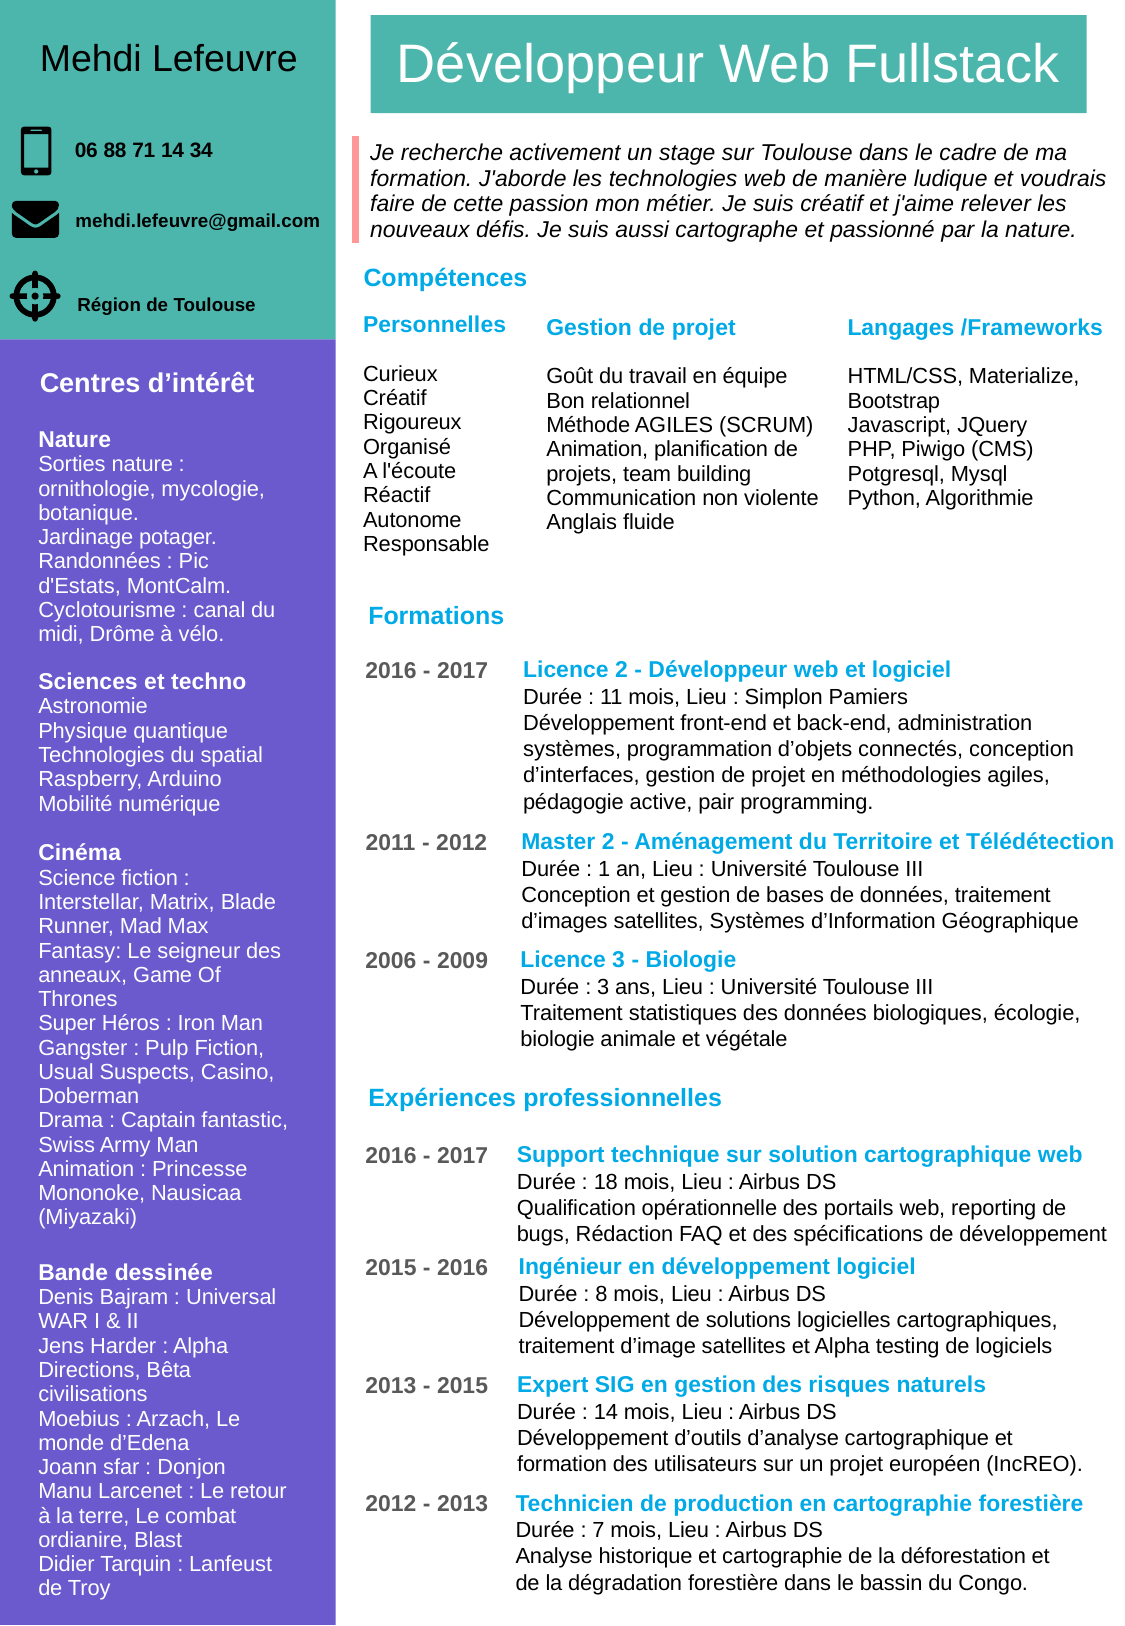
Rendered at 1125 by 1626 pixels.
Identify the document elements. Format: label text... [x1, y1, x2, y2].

text_box 2011 - 2012 [350, 819, 503, 863]
picture [11, 200, 60, 238]
text_box [370, 15, 1087, 114]
text_box 2012 - 2013 [350, 1481, 500, 1524]
text_box Licence 3 - Biologie Durée : 3 ans, Lieu : Université Toulouse III Traitement statistiques des données biologiques, écologie, biologie animale et végétale [505, 937, 1096, 1059]
text_box Mehdi Lefeuvre [25, 26, 313, 87]
text_box Master 2 - Aménagement du Territoire et Télédétection Durée : 1 an, Lieu : Université Toulouse III Conception et gestion de bases de données, traitement d’images satellites, Systèmes d’Information Géographique [506, 819, 1125, 941]
text_box mehdi.lefeuvre@gmail.com [60, 200, 335, 239]
text_box Licence 2 - Développeur web et logiciel Durée : 11 mois, Lieu : Simplon Pamiers Développement front-end et back-end, administration systèmes, programmation d’objets connectés, conception d’interfaces, gestion de projet en méthodologies agiles, pédagogie active, pair programming. [508, 647, 1090, 821]
text_box Technicien de production en cartographie forestière Durée : 7 mois, Lieu : Airbus DS Analyse historique et cartographie de la déforestation et de la dégradation forestière dans le bassin du Congo. [500, 1480, 1100, 1602]
text_box Bande dessinée Denis Bajram : Universal WAR I & II Jens Harder : Alpha Directions, Bêta civilisations Moebius : Arzach, Le monde d’Edena Joann sfar : Donjon Manu Larcenet : Le retour à la terre, Le combat ordianire, Blast Didier Tarquin : Lanfeust de Troy [23, 1252, 308, 1625]
picture [11, 126, 61, 176]
text_box Compétences [348, 253, 543, 299]
text_box Langages /Frameworks HTML/CSS, Materialize, Bootstrap Javascript, JQuery PHP, Piwigo (CMS) Potgresql, Mysql Python, Algorithmie [832, 307, 1120, 568]
text_box Cinéma Science fiction : Interstellar, Matrix, Blade Runner, Mad Max Fantasy: Le seigneur des anneaux, Game Of Thrones Super Héros : Iron Man Gangster : Pulp Fiction, Usual Suspects, Casino, Doberman Drama : Captain fantastic, Swiss Army Man Animation : Princesse Mononoke, Nausicaa (Miyazaki) [23, 832, 308, 1252]
text_box Formations [353, 592, 520, 638]
picture [9, 270, 61, 322]
text_box 2006 - 2009 [350, 938, 503, 981]
text_box 2016 - 2017 [350, 648, 503, 691]
text_box Personnelles Curieux Créatif Rigoureux Organisé A l'écoute Réactif Autonome Responsable [348, 304, 538, 564]
text_box 2016 - 2017 [350, 1132, 502, 1176]
text_box Support technique sur solution cartographique web Durée : 18 mois, Lieu : Airbus DS Qualification opérationnelle des portails web, reporting de bugs, Rédaction FAQ et des spécifications de développement [502, 1132, 1123, 1254]
text_box Je recherche activement un stage sur Toulouse dans le cadre de ma formation. J'aborde les technologies web de manière ludique et voudrais faire de cette passion mon métier. Je suis créatif et j'aime relever les nouveaux défis. Je suis aussi cartographe et passionné par la nature. [355, 132, 1122, 250]
text_box 2013 - 2015 [350, 1363, 502, 1406]
text_box 06 88 71 14 34 [61, 129, 228, 170]
text_box Nature Sorties nature : ornithologie, mycologie, botanique. Jardinage potager. Randonnées : Pic d'Estats, MontCalm. Cyclotourisme : canal du midi, Drôme à vélo. [23, 419, 308, 661]
text_box Expert SIG en gestion des risques naturels Durée : 14 mois, Lieu : Airbus DS Développement d’outils d’analyse cartographique et formation des utilisateurs sur un projet européen (IncREO). [502, 1362, 1099, 1484]
text_box Centres d’intérêt [25, 357, 270, 406]
text_box 2015 - 2016 [350, 1245, 503, 1288]
text_box Région de Toulouse [62, 273, 271, 323]
text_box Sciences et techno Astronomie Physique quantique Technologies du spatial Raspberry, Arduino Mobilité numérique [23, 661, 308, 832]
text_box Expériences professionnelles [353, 1074, 738, 1119]
text_box Ingénieur en développement logiciel Durée : 8 mois, Lieu : Airbus DS Développement de solutions logicielles cartographiques, traitement d’image satellites et Alpha testing de logiciels [503, 1254, 1074, 1366]
text_box Développeur Web Fullstack [376, 21, 1081, 101]
text_box [0, 0, 336, 1625]
text_box Gestion de projet Goût du travail en équipe Bon relationnel Méthode AGILES (SCRUM) Animation, planification de projets, team building Communication non violente Anglais fluide [531, 307, 851, 603]
